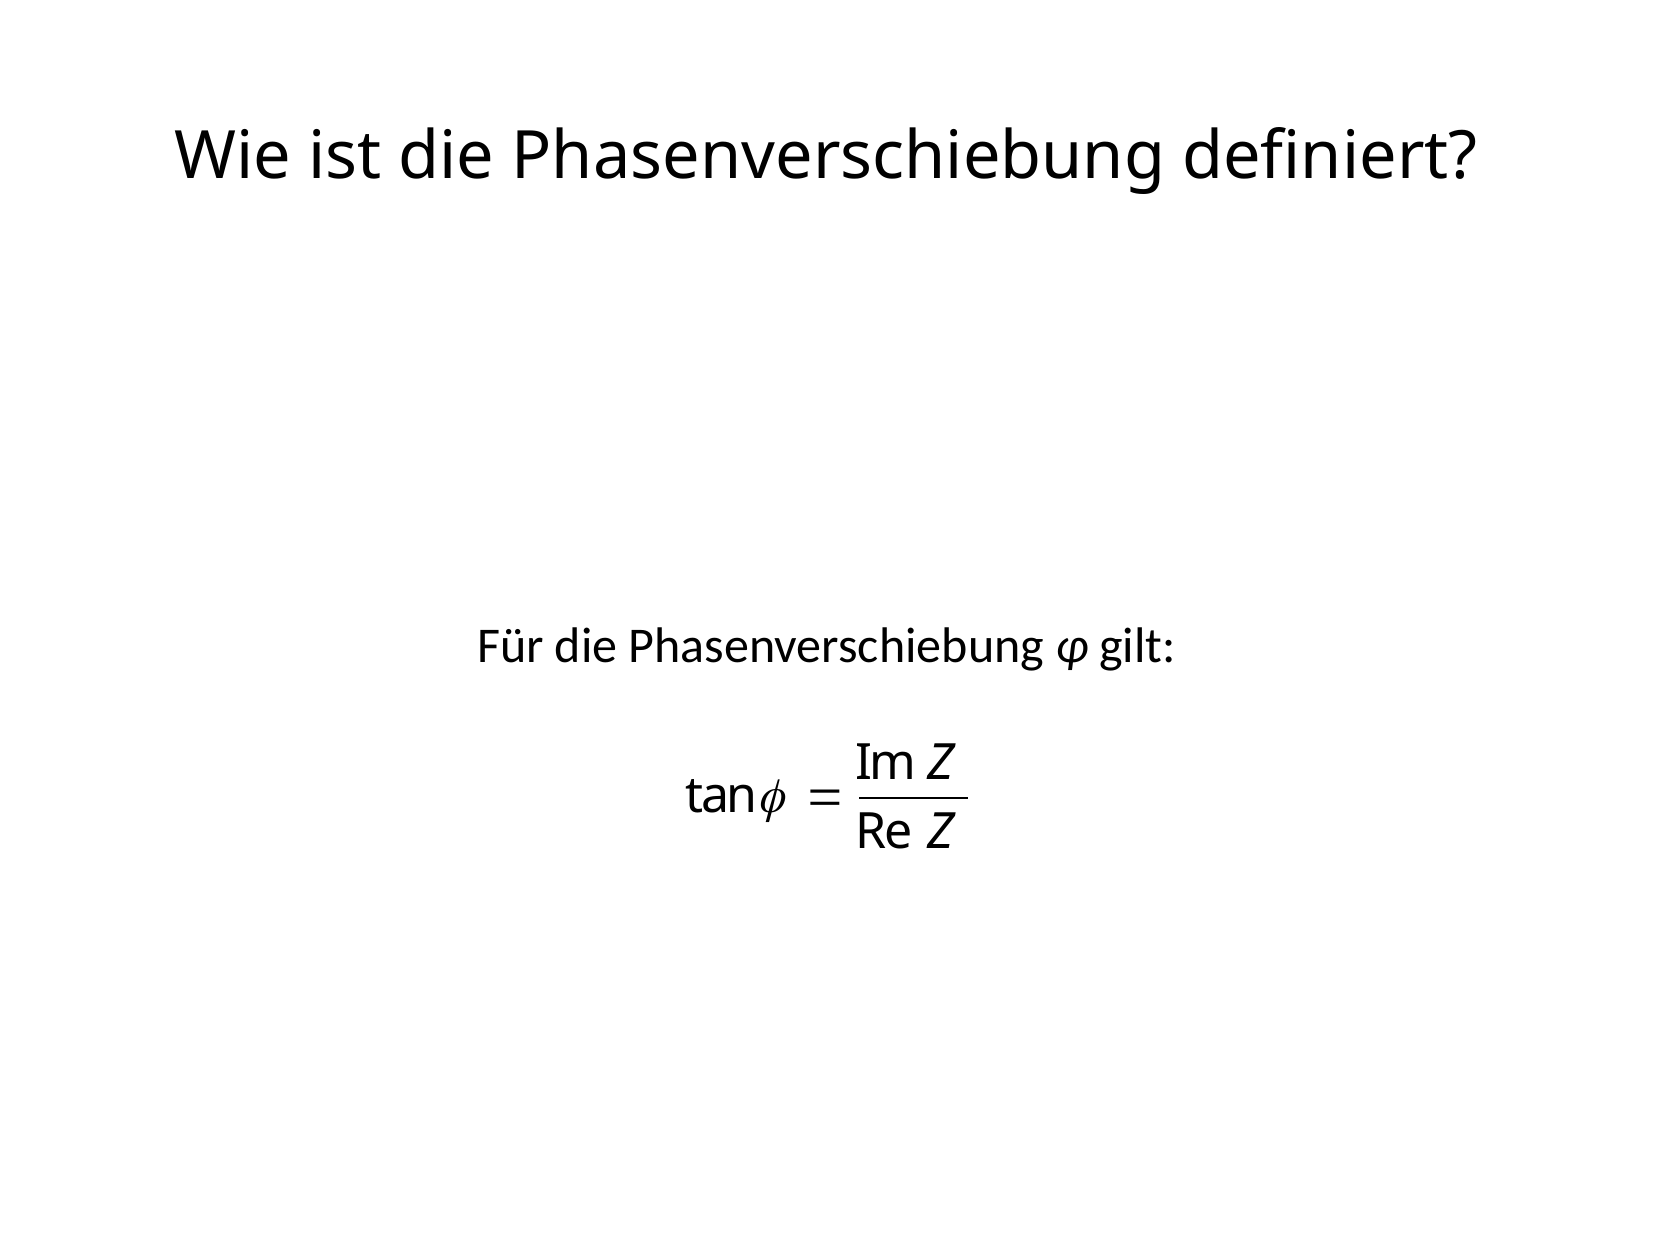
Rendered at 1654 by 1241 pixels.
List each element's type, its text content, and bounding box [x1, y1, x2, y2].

subtitle Für die Phasenverschiebung φ gilt: [82, 290, 1571, 1010]
title Wie ist die Phasenverschiebung definiert? [82, 49, 1571, 257]
chart [677, 732, 976, 862]
